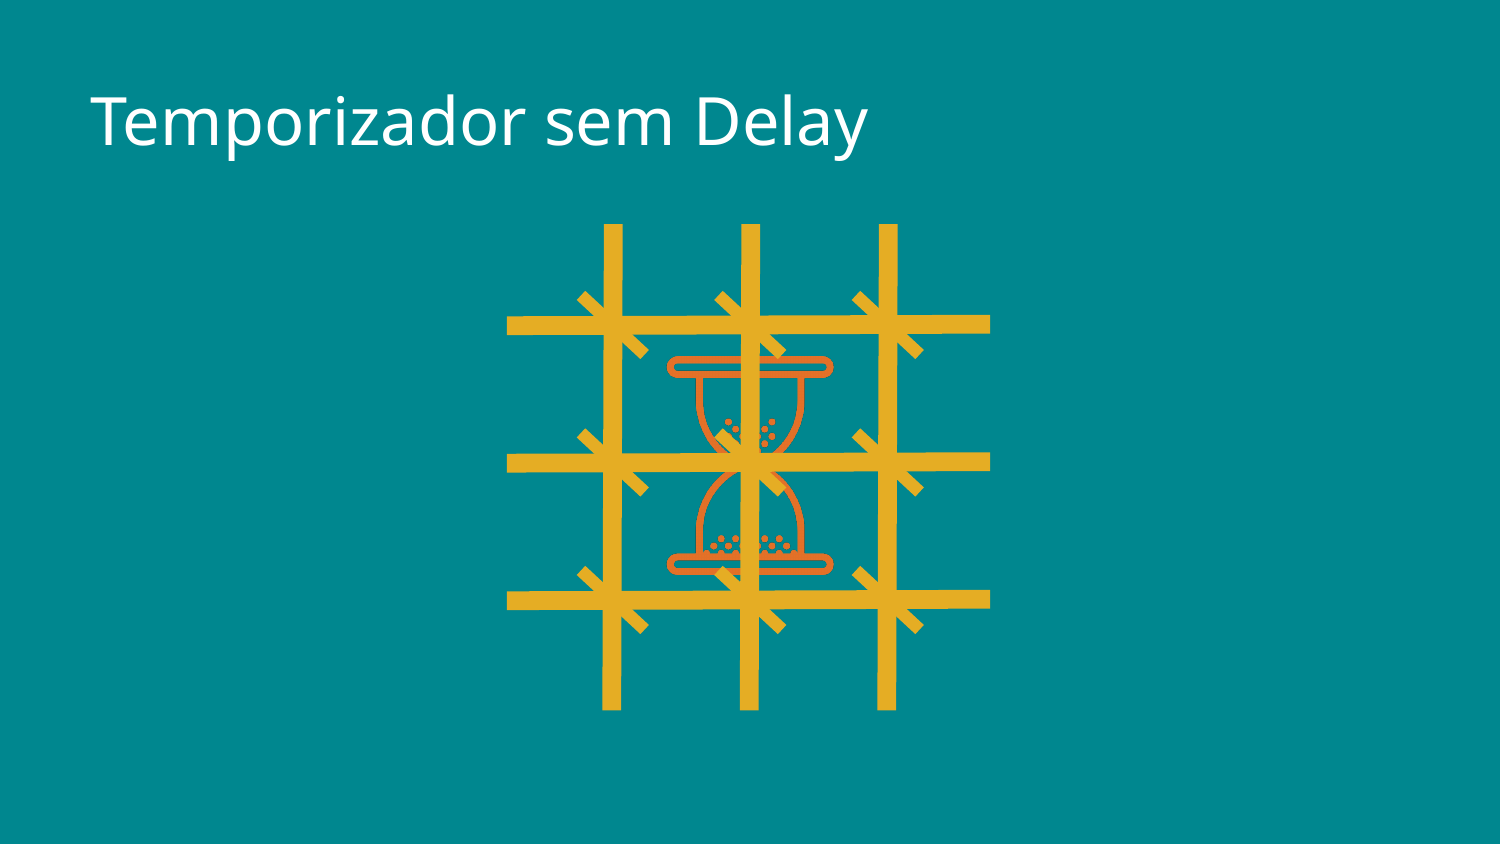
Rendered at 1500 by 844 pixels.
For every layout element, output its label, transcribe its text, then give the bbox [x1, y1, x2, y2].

title Temporizador sem Delay [75, 63, 1425, 190]
picture [760, 356, 859, 453]
picture [641, 472, 740, 575]
picture [760, 472, 859, 575]
picture [641, 356, 740, 453]
